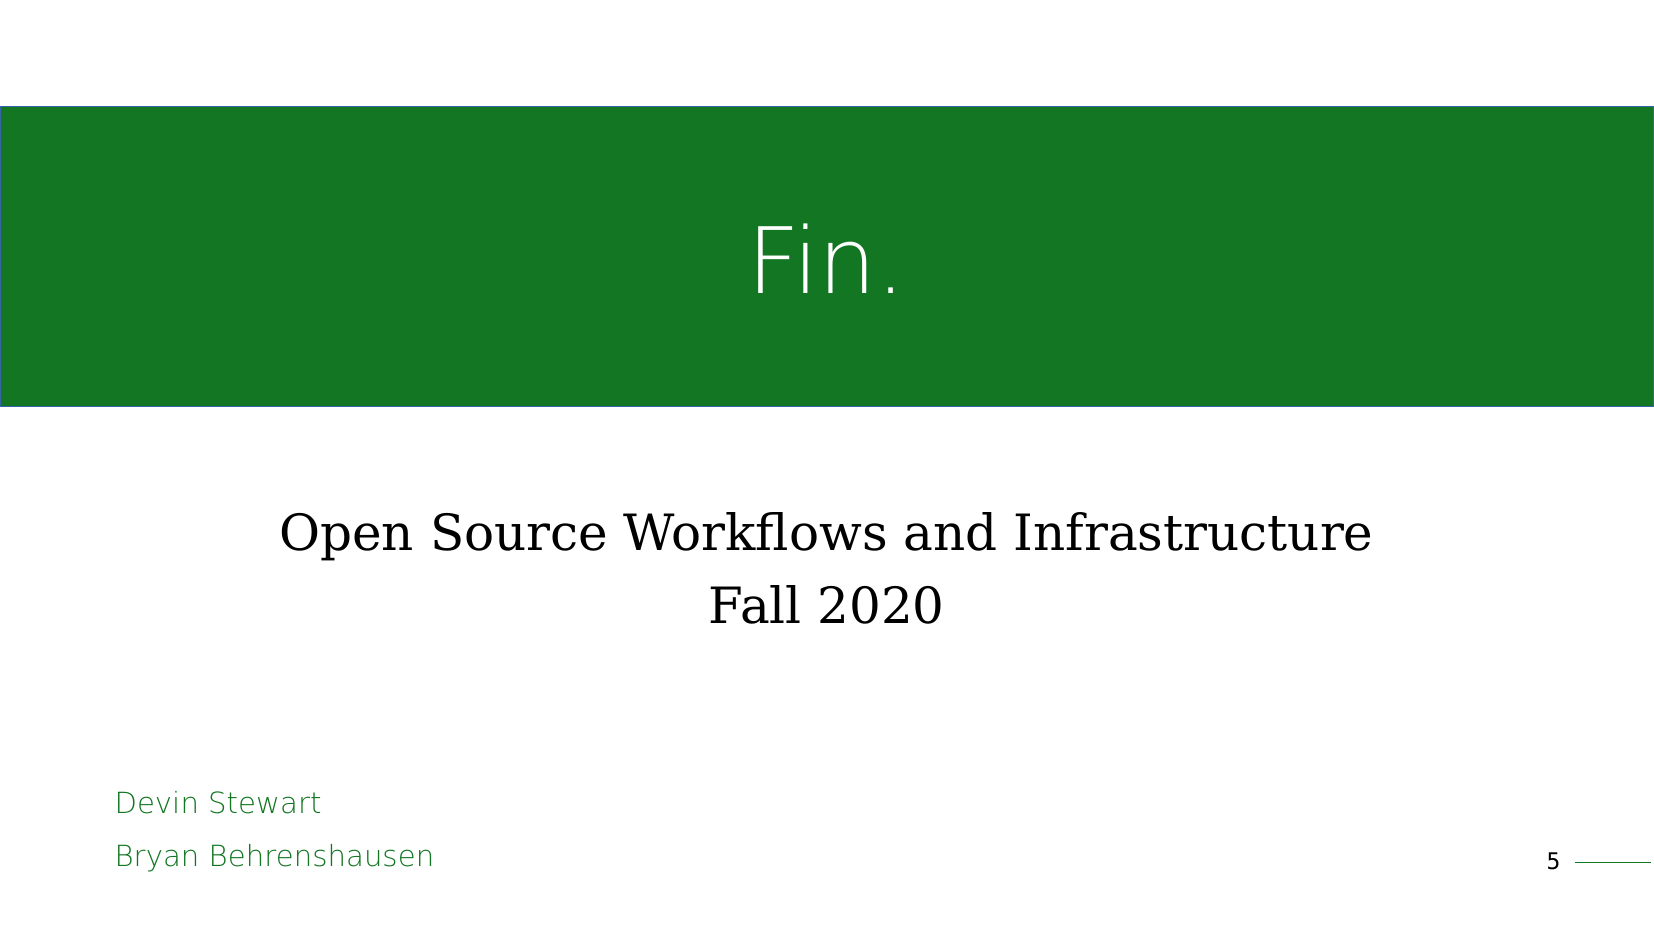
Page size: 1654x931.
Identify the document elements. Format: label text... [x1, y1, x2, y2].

text_box [0, 106, 1654, 407]
subtitle Open Source Workflows and Infrastructure Fall 2020 [82, 412, 1571, 713]
text_box <number> [1462, 840, 1576, 883]
text_box Devin Stewart Bryan Behrenshausen [78, 759, 642, 881]
title Fin. [82, 184, 1571, 340]
